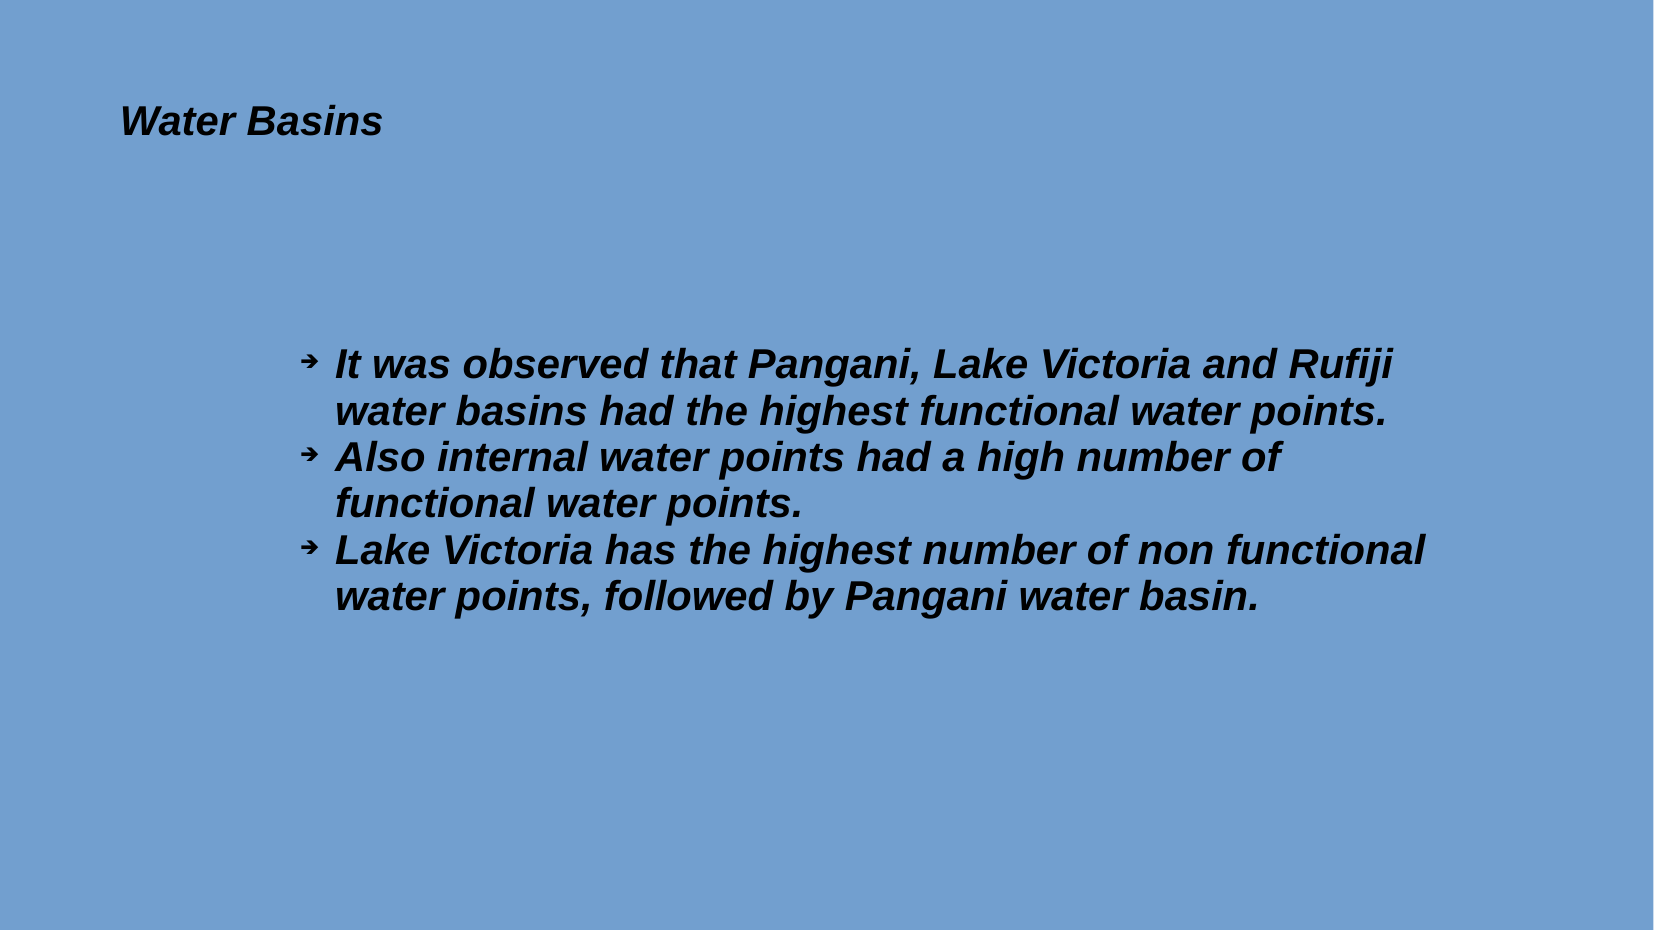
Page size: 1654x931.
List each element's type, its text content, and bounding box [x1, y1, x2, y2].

text_box It was observed that Pangani, Lake Victoria and Rufiji water basins had the highest functional water points. Also internal water points had a high number of functional water points. Lake Victoria has the highest number of non functional water points, followed by Pangani water basin. [285, 333, 1486, 646]
text_box Water Basins [105, 90, 466, 152]
